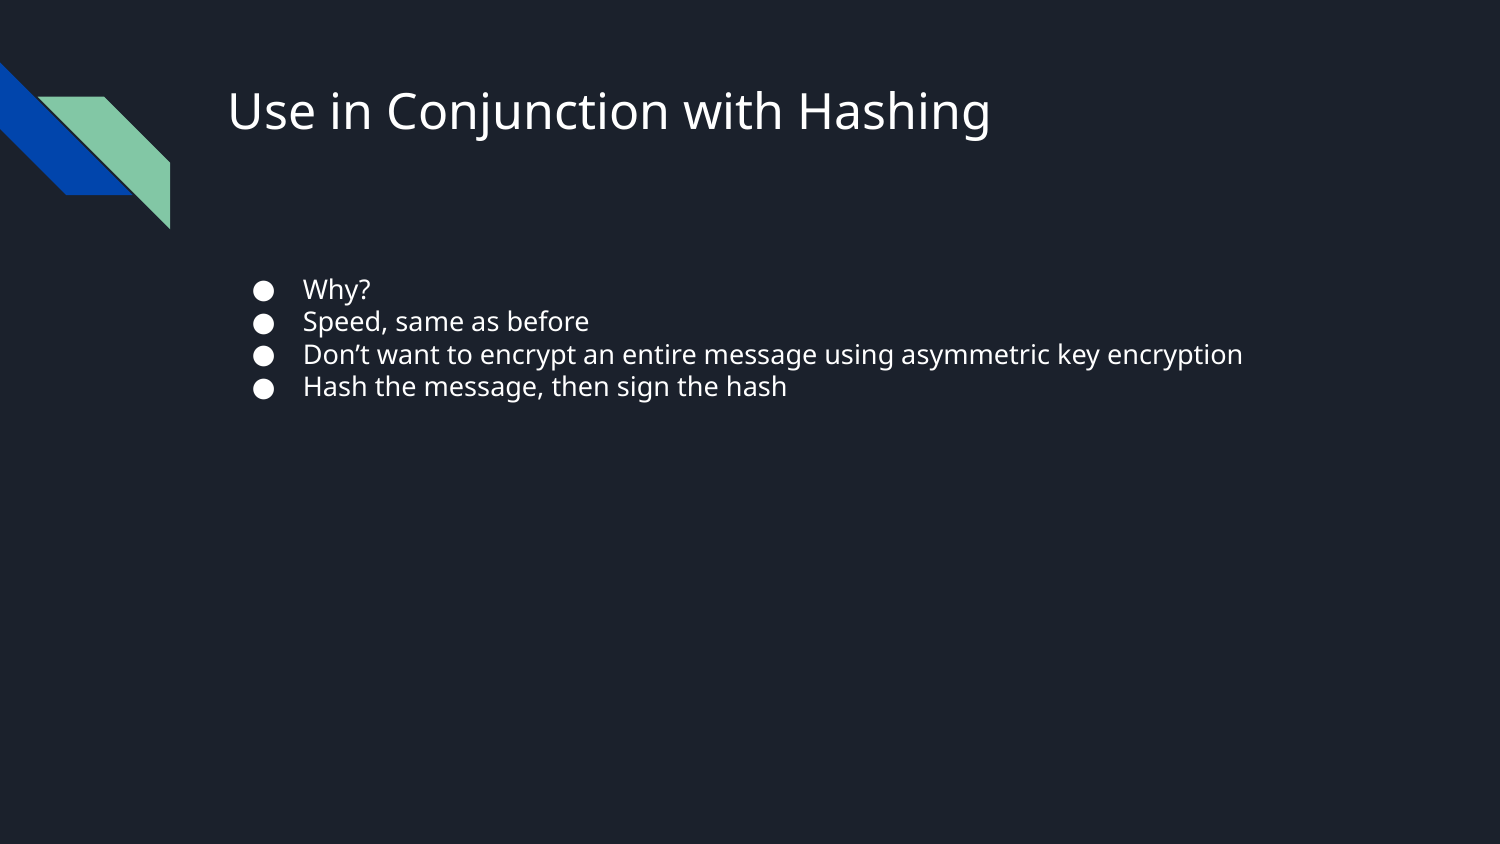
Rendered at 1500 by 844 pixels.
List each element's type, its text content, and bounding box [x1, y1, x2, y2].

title Use in Conjunction with Hashing [212, 64, 1368, 215]
list Why? Speed, same as before Don’t want to encrypt an entire message using asymmetric key encryption Hash the message, then sign the hash [212, 257, 1368, 735]
